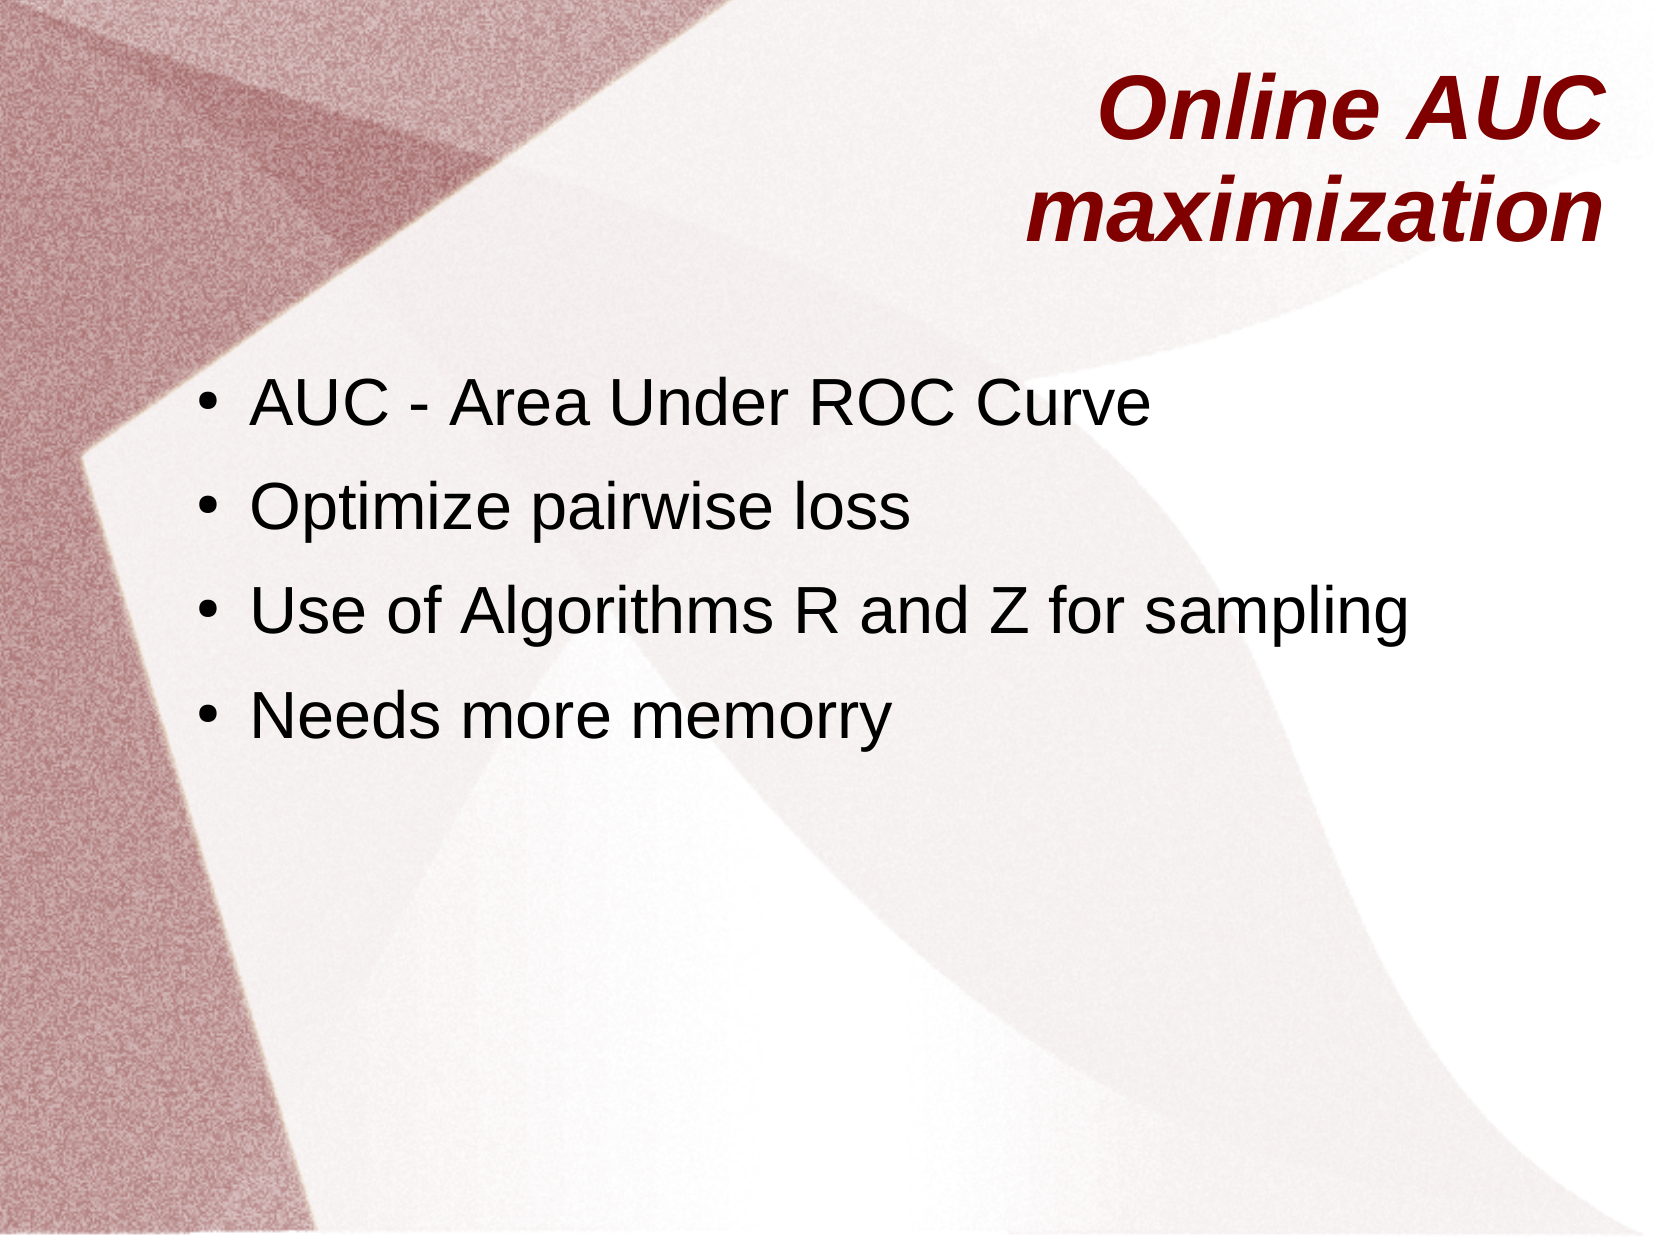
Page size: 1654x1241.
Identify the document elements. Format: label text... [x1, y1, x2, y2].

title Online AUC maximization [596, 55, 1607, 263]
picture [0, 0, 1654, 1241]
list AUC - Area Under ROC Curve Optimize pairwise loss Use of Algorithms R and Z for sampling Needs more memorry [178, 364, 1570, 1147]
